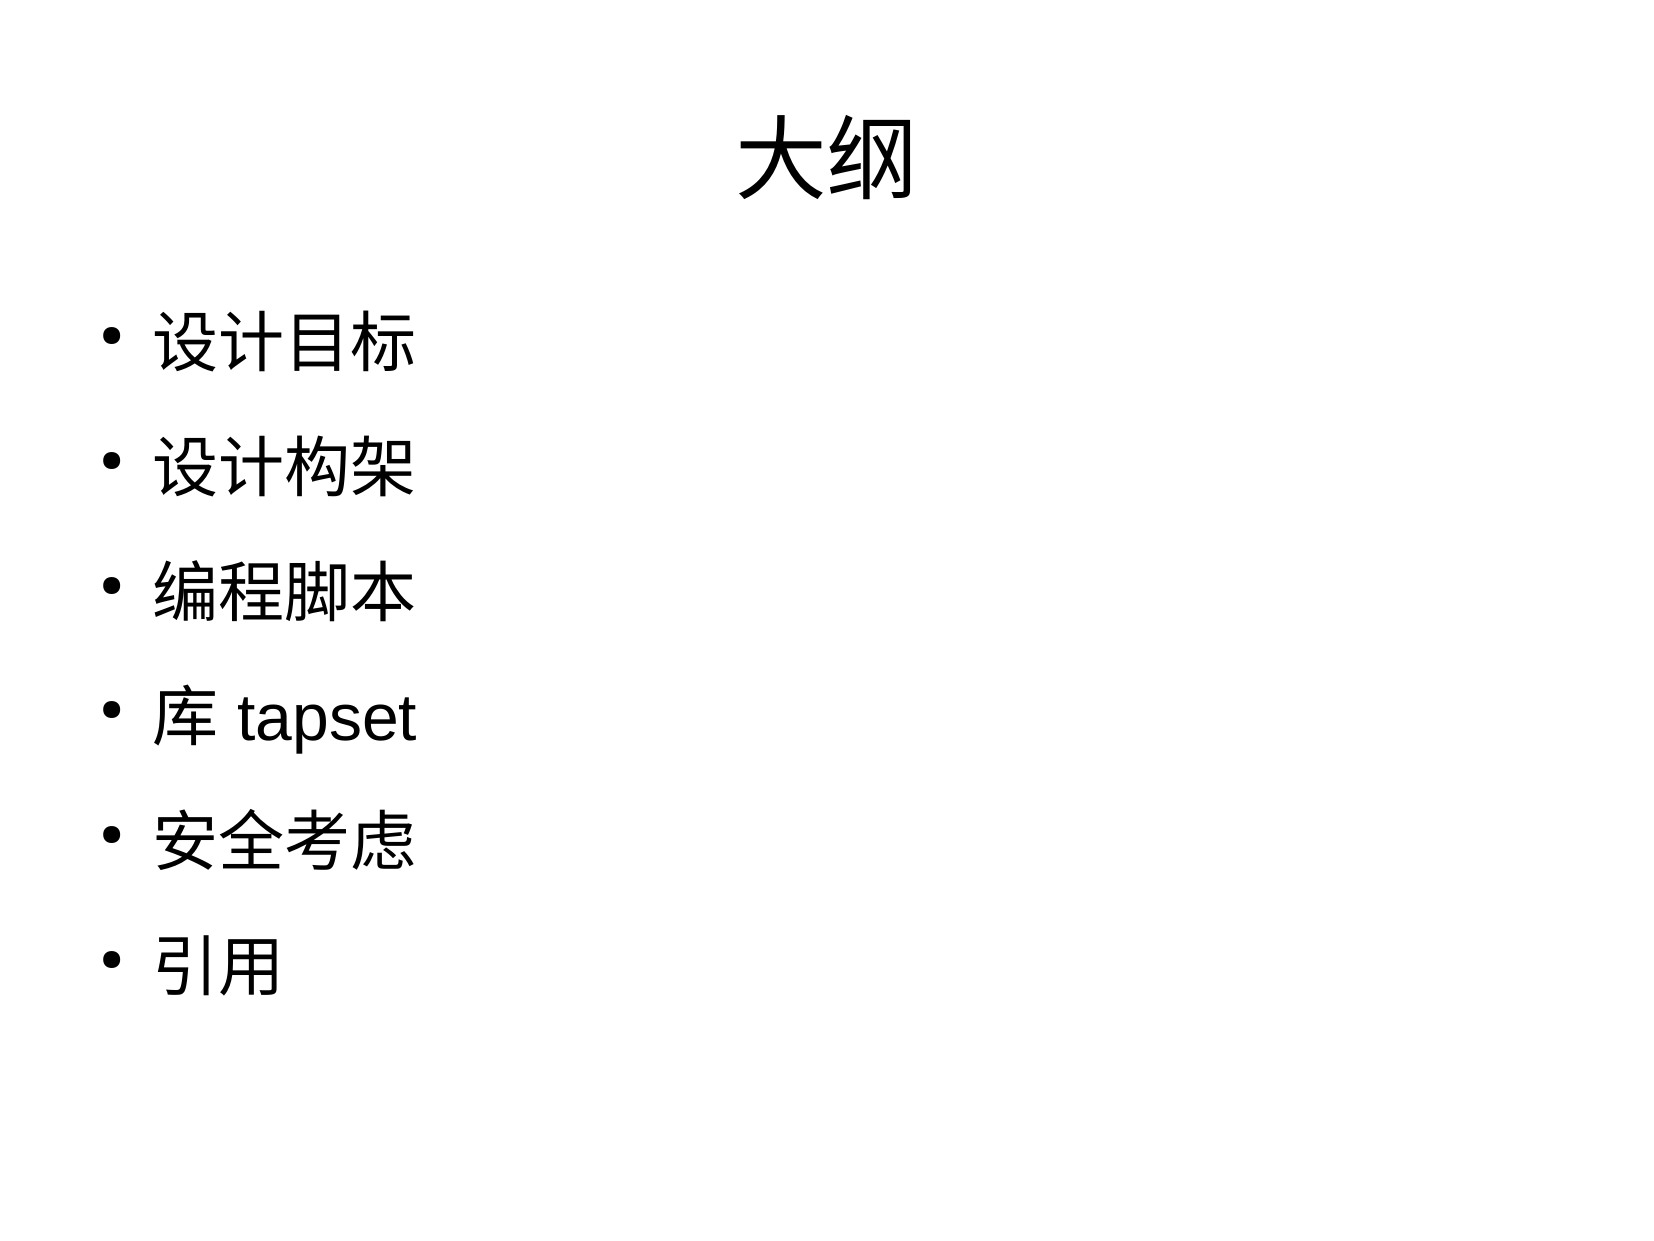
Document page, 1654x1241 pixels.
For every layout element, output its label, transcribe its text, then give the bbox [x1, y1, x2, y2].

title 大纲 [82, 49, 1571, 257]
list 设计目标 设计构架 编程脚本 库tapset 安全考虑 引用 [82, 290, 1571, 1010]
